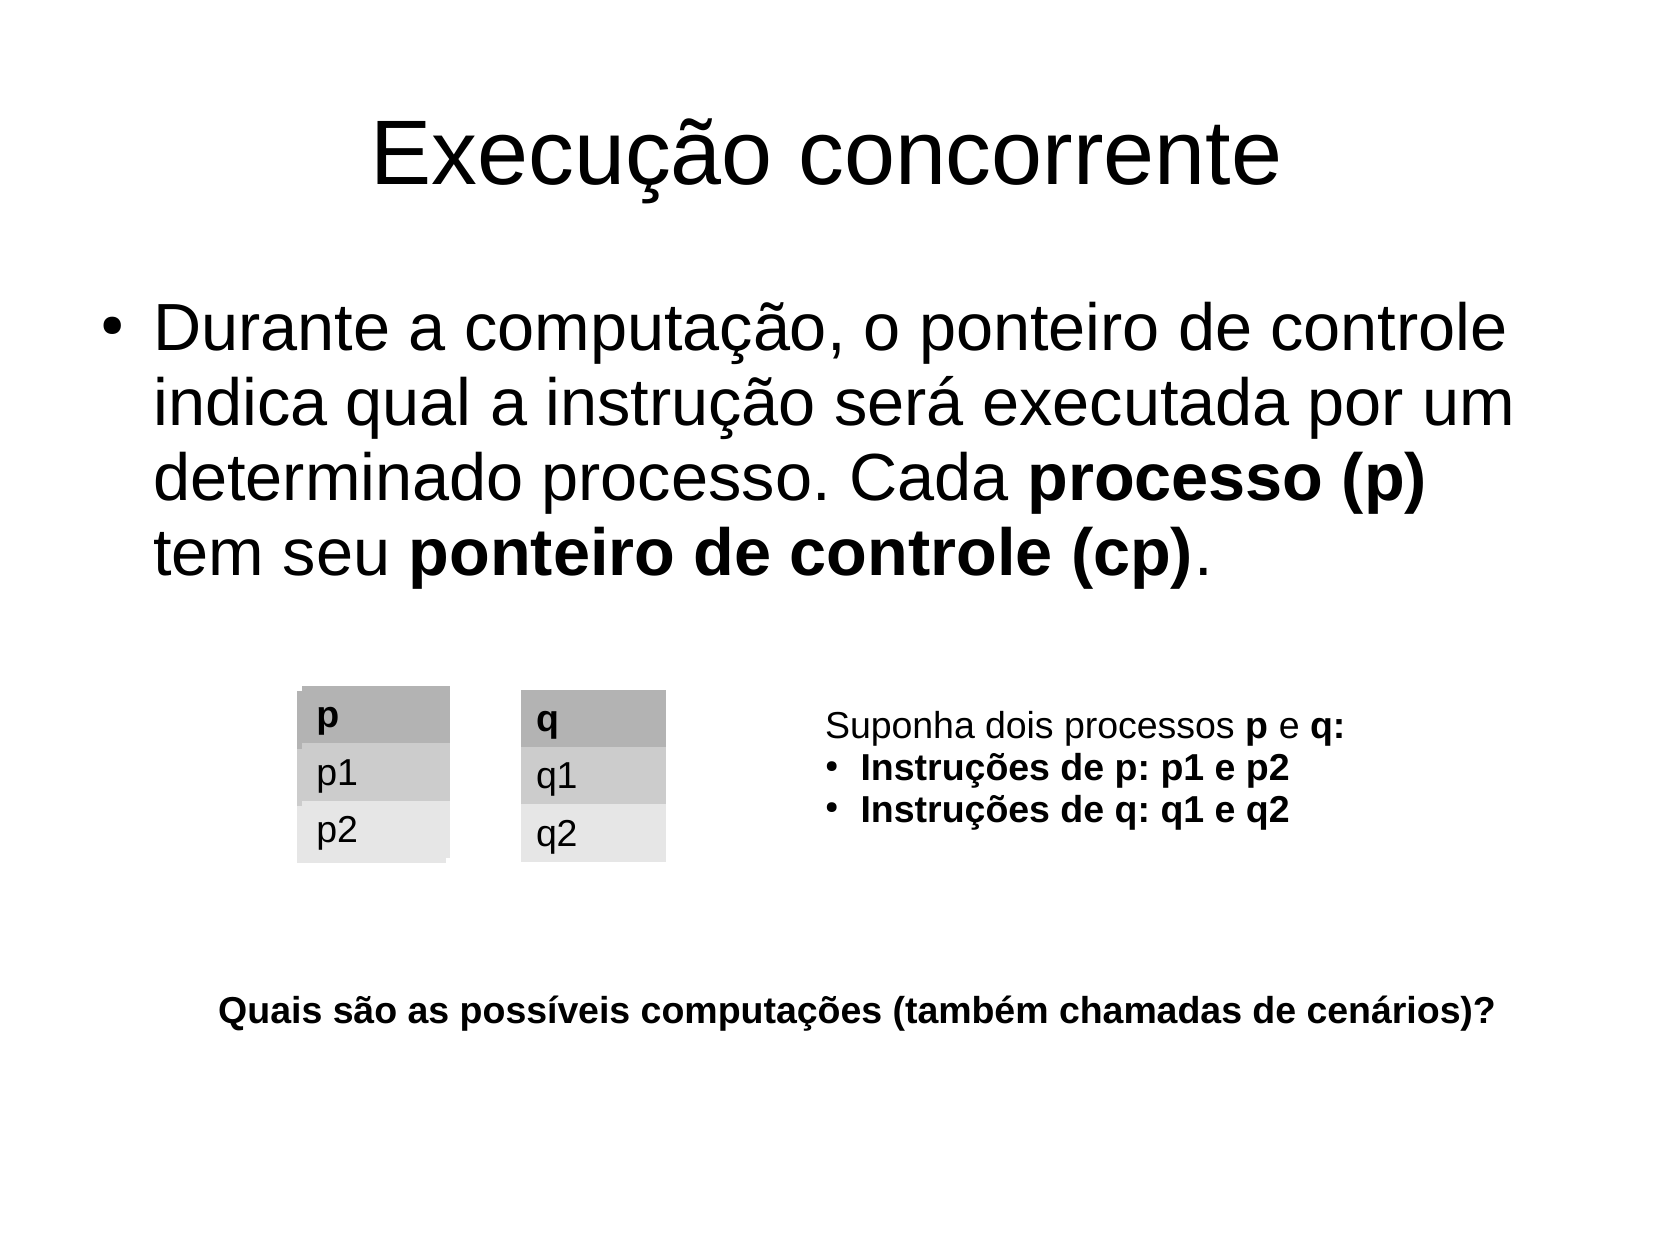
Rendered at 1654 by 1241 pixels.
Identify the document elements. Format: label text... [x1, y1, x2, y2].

list Durante a computação, o ponteiro de controle indica qual a instrução será executada por um determinado processo. Cada processo (p) tem seu ponteiro de controle (cp). [82, 290, 1538, 1010]
table_header p [302, 686, 450, 743]
table_cell p2 [297, 806, 446, 863]
table_cell q1 [521, 747, 666, 804]
table_cell p1 [297, 749, 302, 806]
text_box Quais são as possíveis computações (também chamadas de cenários)? [203, 982, 1512, 1040]
title Execução concorrente [82, 49, 1571, 257]
text_box Suponha dois processos p e q: Instruções de p: p1 e p2 Instruções de q: q1 e q2 [810, 696, 1580, 838]
table_cell p2 [302, 801, 450, 858]
table_header p [297, 691, 302, 749]
table_cell q2 [521, 804, 666, 862]
table_header q [521, 690, 666, 747]
table_cell p1 [302, 743, 450, 801]
